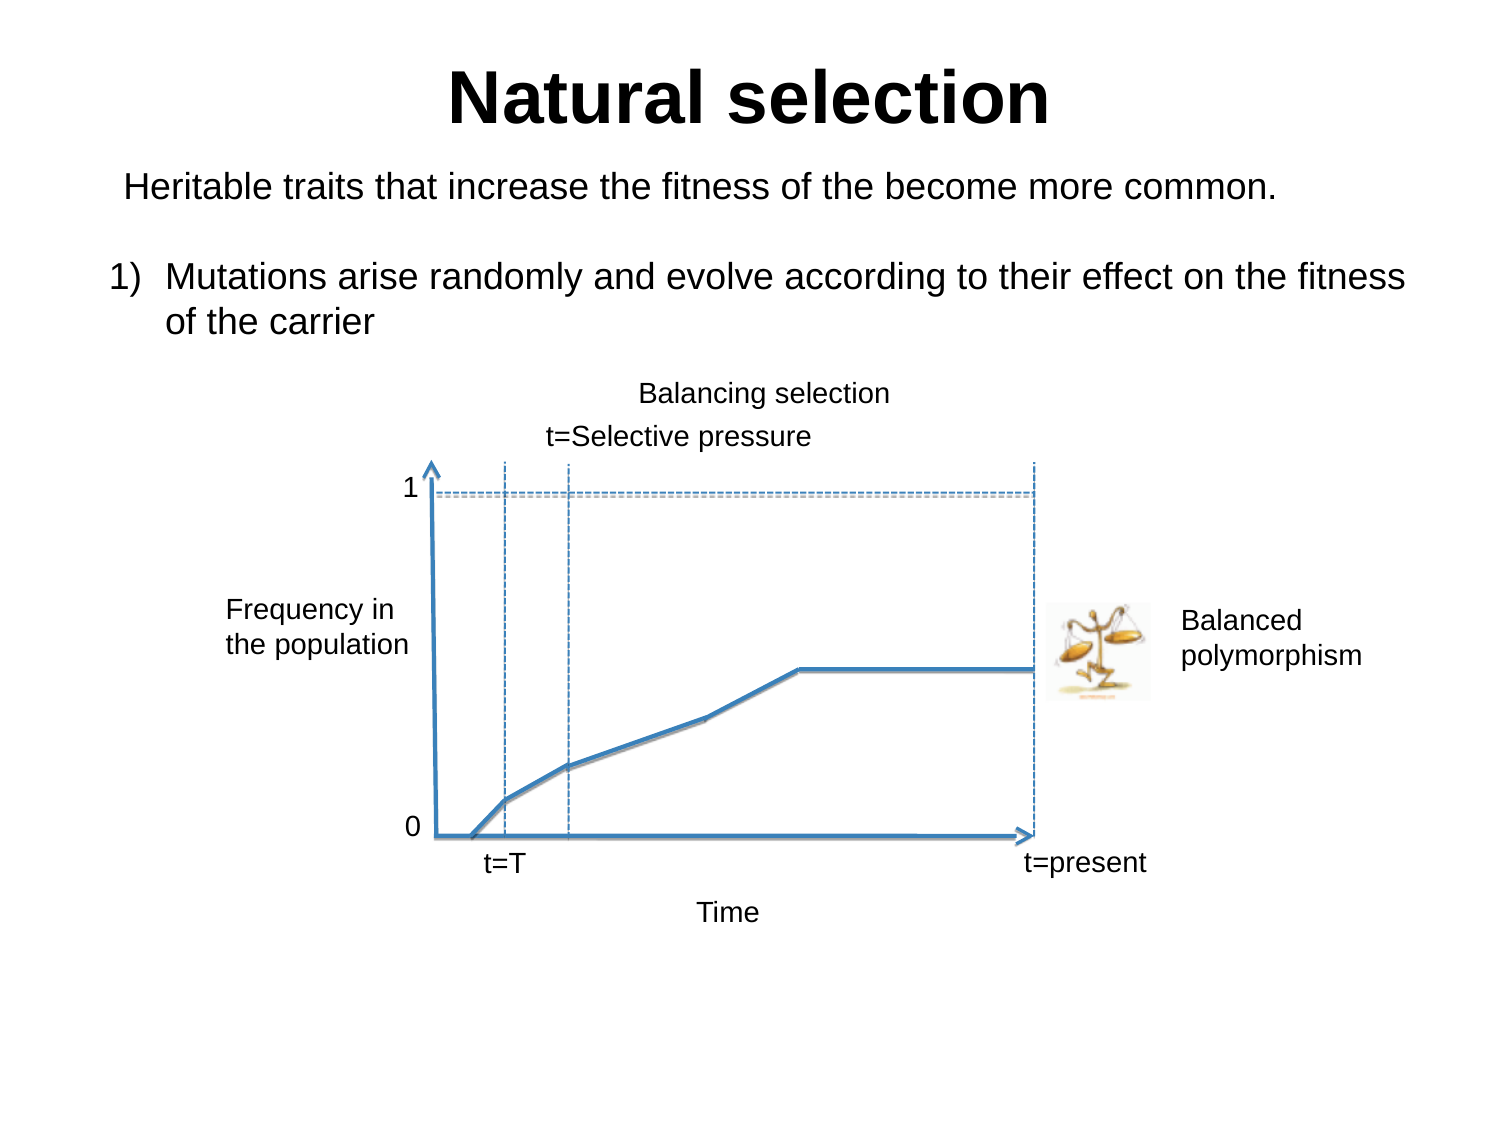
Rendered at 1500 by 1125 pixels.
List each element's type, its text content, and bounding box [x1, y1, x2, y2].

text_box Balancing selection [623, 366, 906, 417]
text_box Time [681, 886, 799, 937]
text_box Balanced polymorphism [1166, 594, 1378, 680]
list Heritable traits that increase the fitness of the become more common. Mutations arise randomly and evolve according to their effect on the fitness of the carrier [75, 146, 1425, 363]
text_box Frequency in the population [210, 583, 432, 669]
title Natural selection [75, 0, 1425, 146]
picture [1037, 583, 1164, 718]
text_box 1 [387, 460, 434, 511]
text_box t=present [1009, 835, 1162, 886]
text_box 0 [390, 799, 436, 850]
text_box t=T [468, 837, 542, 887]
text_box t=Selective pressure [531, 409, 828, 460]
